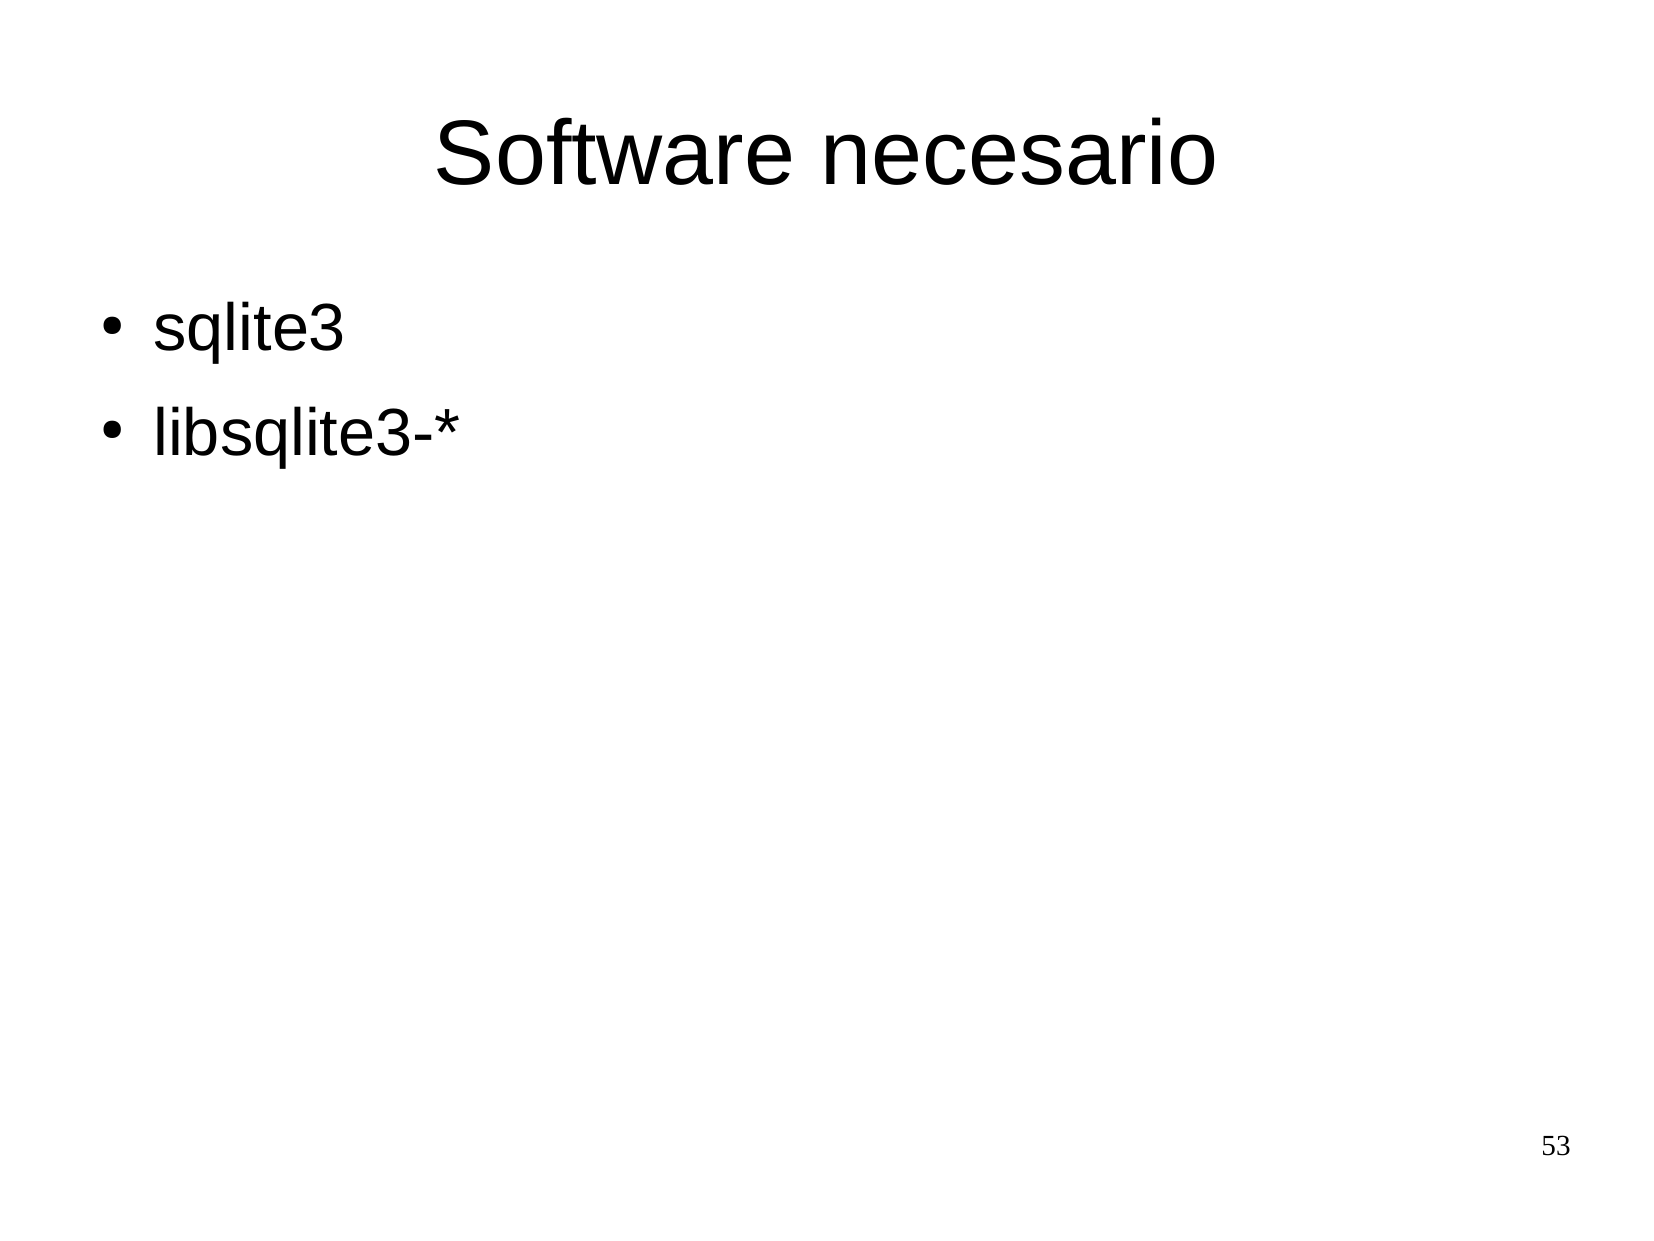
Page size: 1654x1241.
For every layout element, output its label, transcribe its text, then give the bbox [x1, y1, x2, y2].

list sqlite3 libsqlite3-* [82, 290, 1538, 1010]
title Software necesario [82, 49, 1571, 257]
